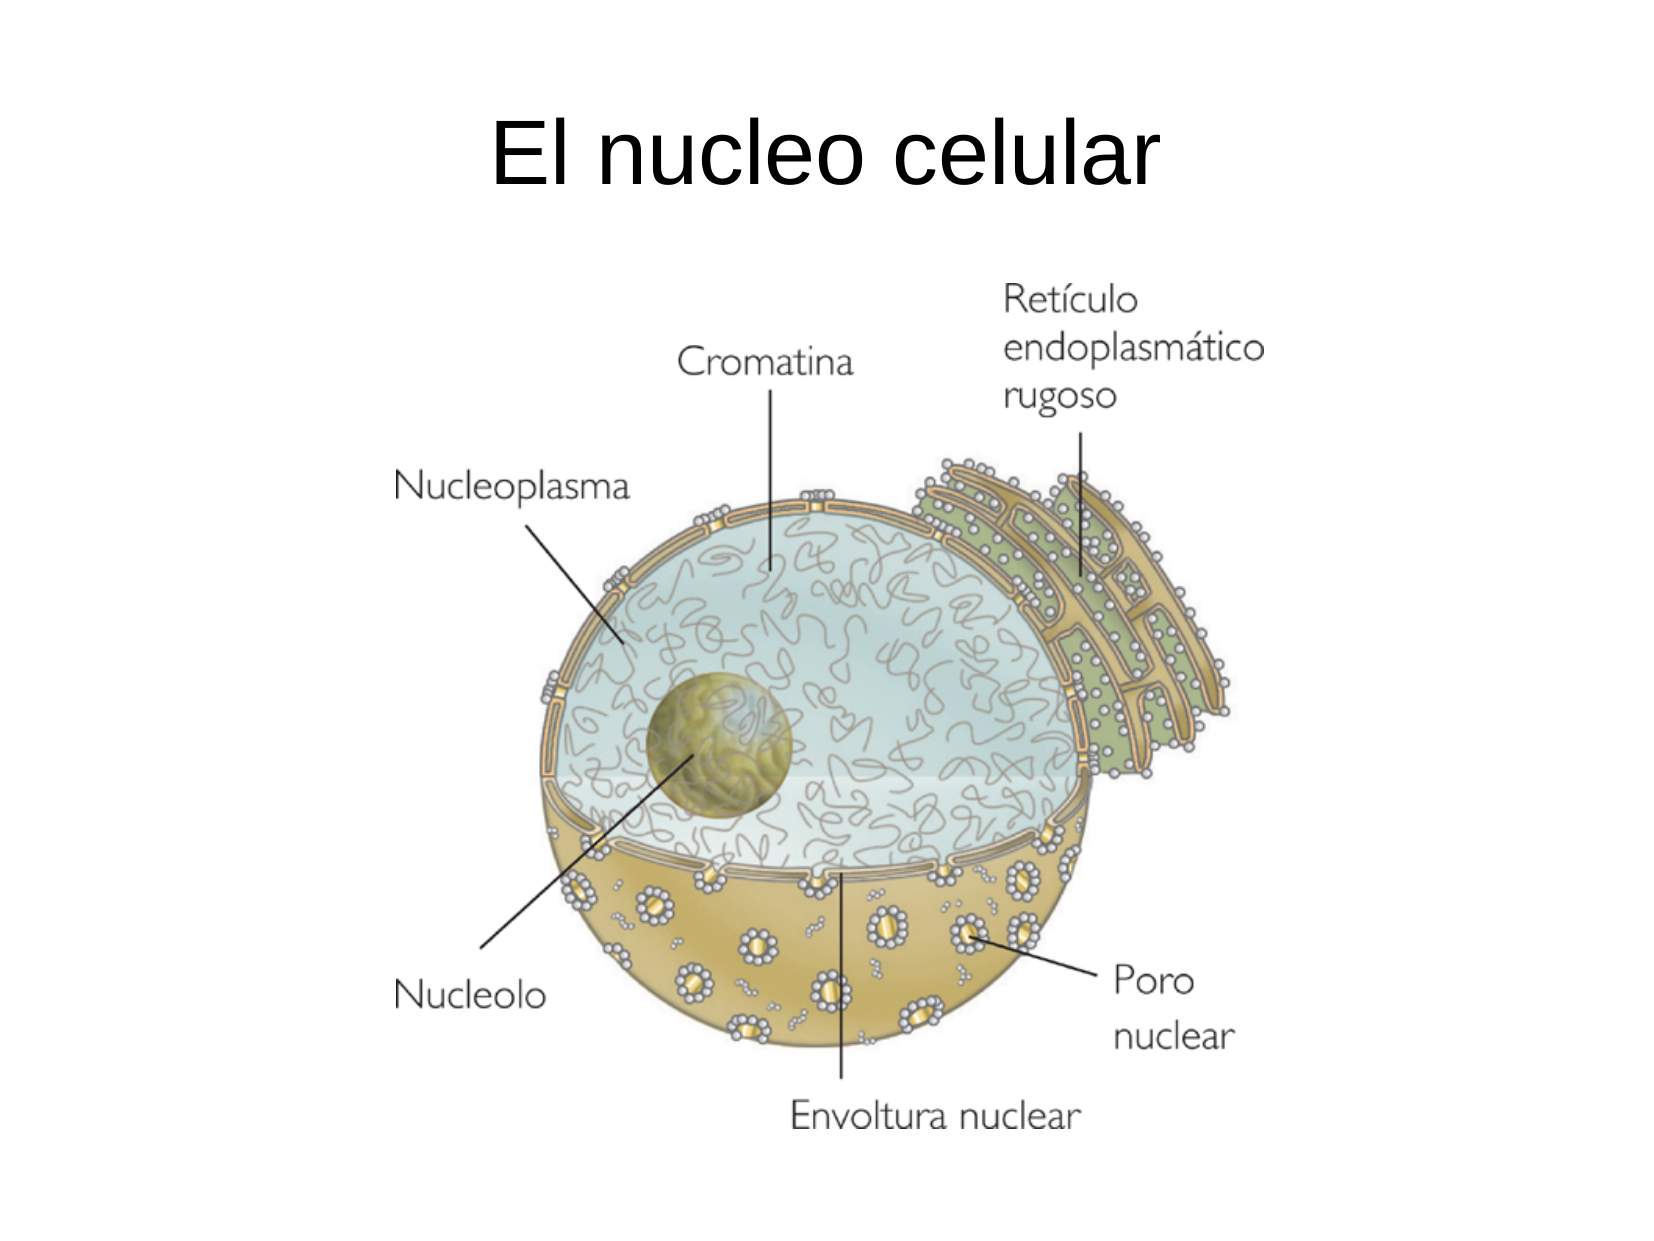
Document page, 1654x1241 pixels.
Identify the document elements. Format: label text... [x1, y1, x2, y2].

title El nucleo celular [82, 49, 1571, 257]
picture [396, 283, 1264, 1129]
